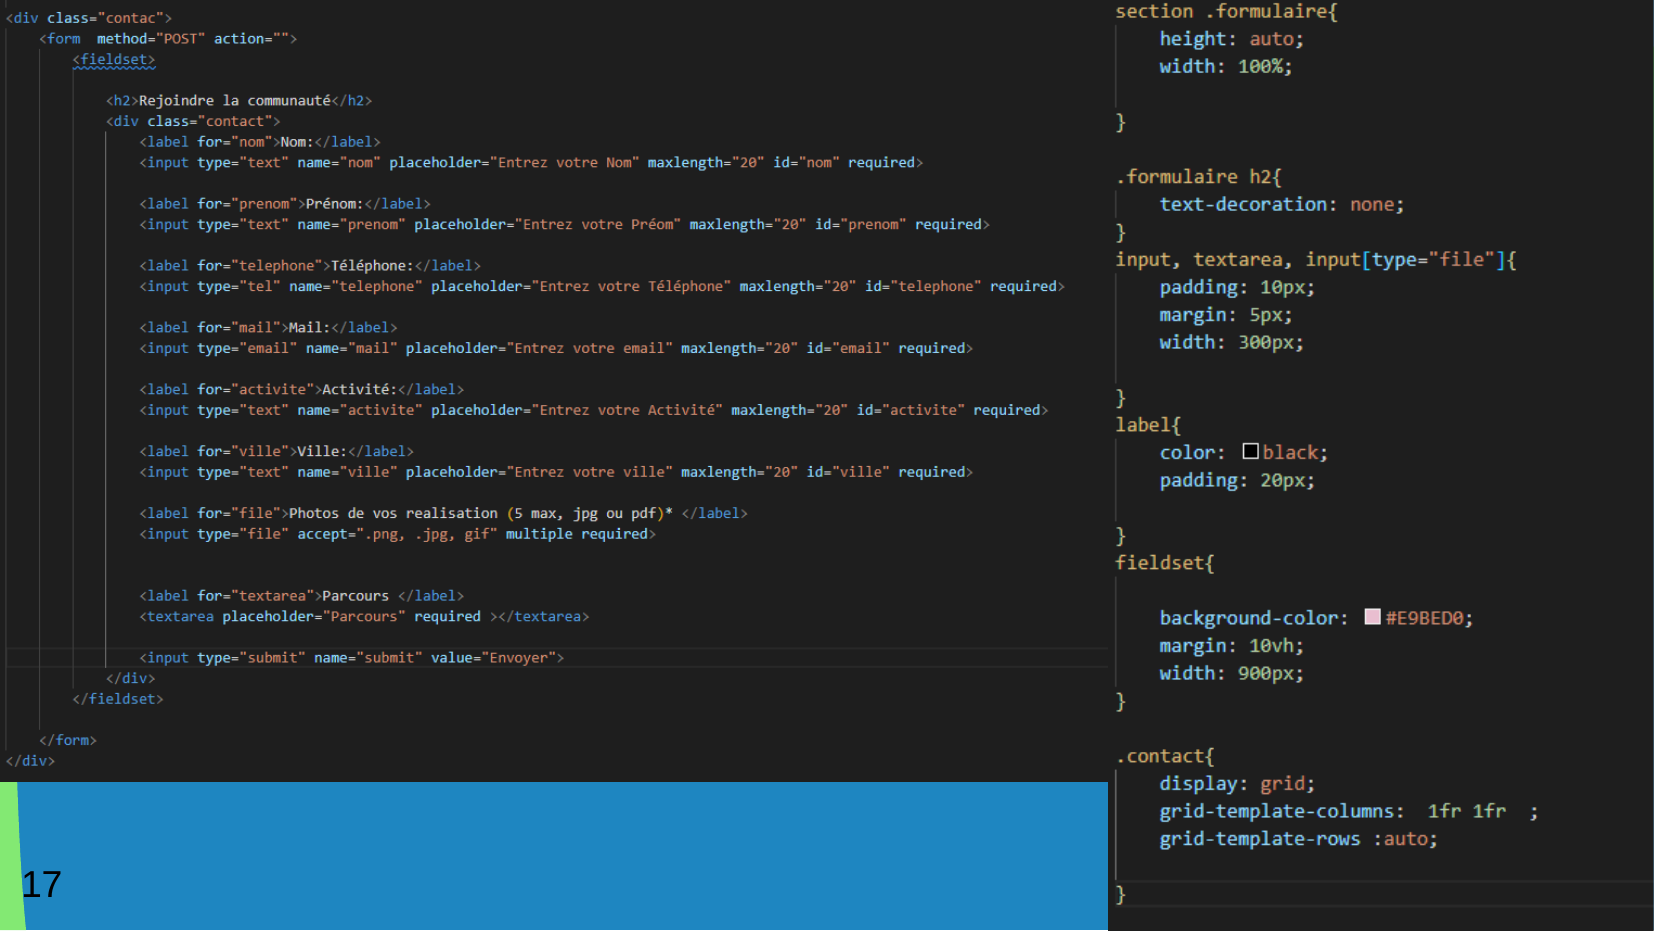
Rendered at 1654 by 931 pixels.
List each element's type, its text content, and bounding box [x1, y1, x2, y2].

text_box <numéro> [6, 856, 207, 927]
picture [0, 0, 1654, 931]
